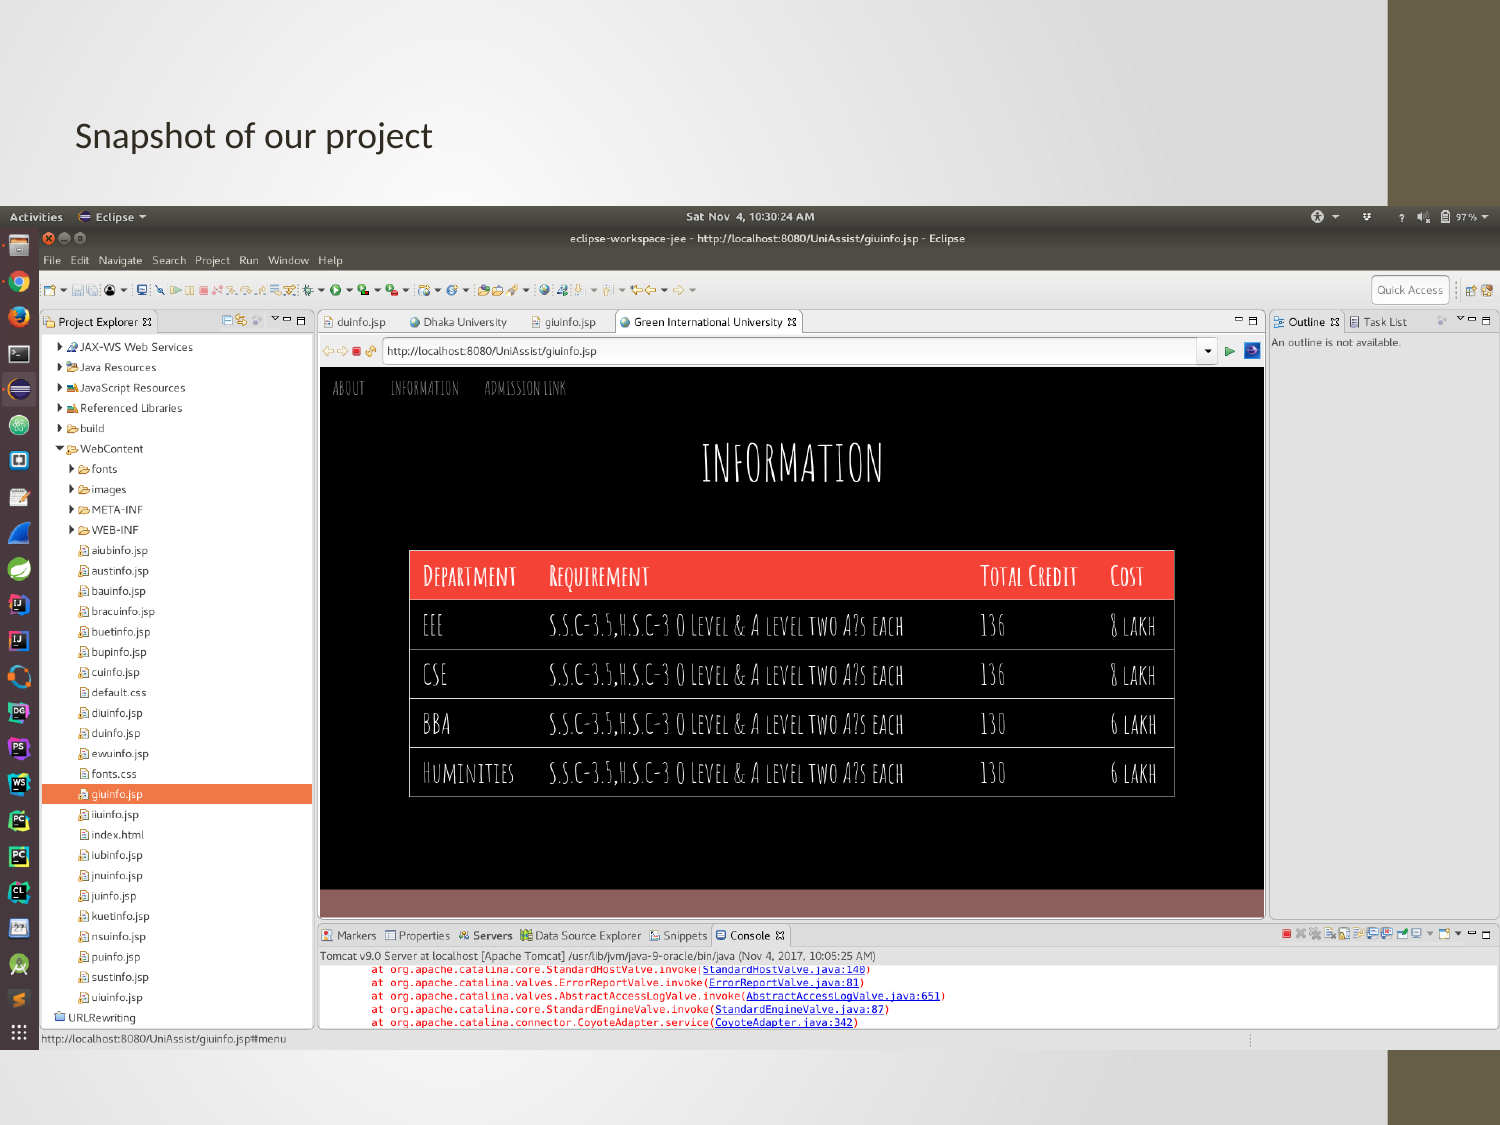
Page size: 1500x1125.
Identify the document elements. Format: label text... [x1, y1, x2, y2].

picture [0, 206, 1500, 1051]
title Snapshot of our project [75, 45, 1325, 206]
